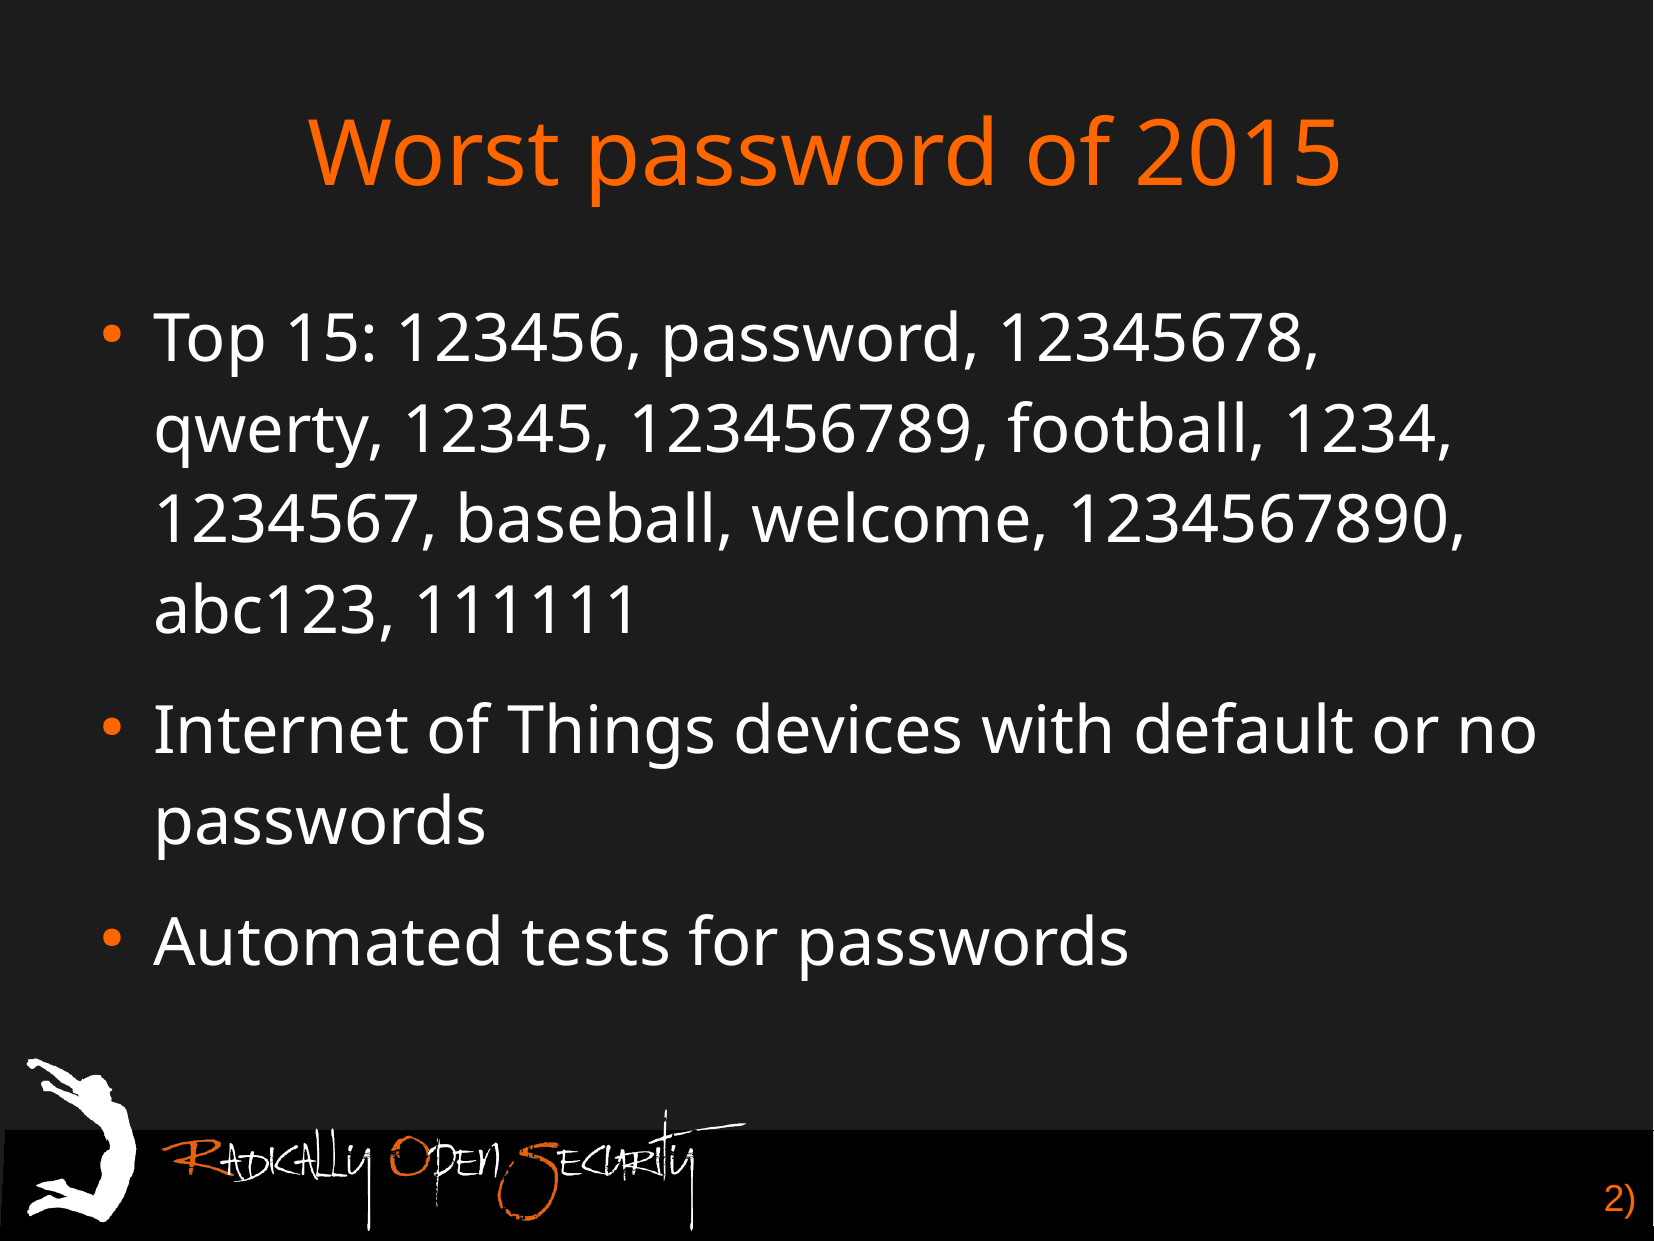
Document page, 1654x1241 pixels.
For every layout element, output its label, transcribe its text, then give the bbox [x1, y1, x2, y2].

title Worst password of 2015 [82, 87, 1571, 213]
list Top 15: 123456, password, 12345678, qwerty, 12345, 123456789, football, 1234, 1234567, baseball, welcome, 1234567890, abc123, 111111 Internet of Things devices with default or no passwords Automated tests for passwords [82, 290, 1571, 1010]
picture [0, 1022, 778, 1241]
text_box 2) [1588, 1169, 1652, 1227]
